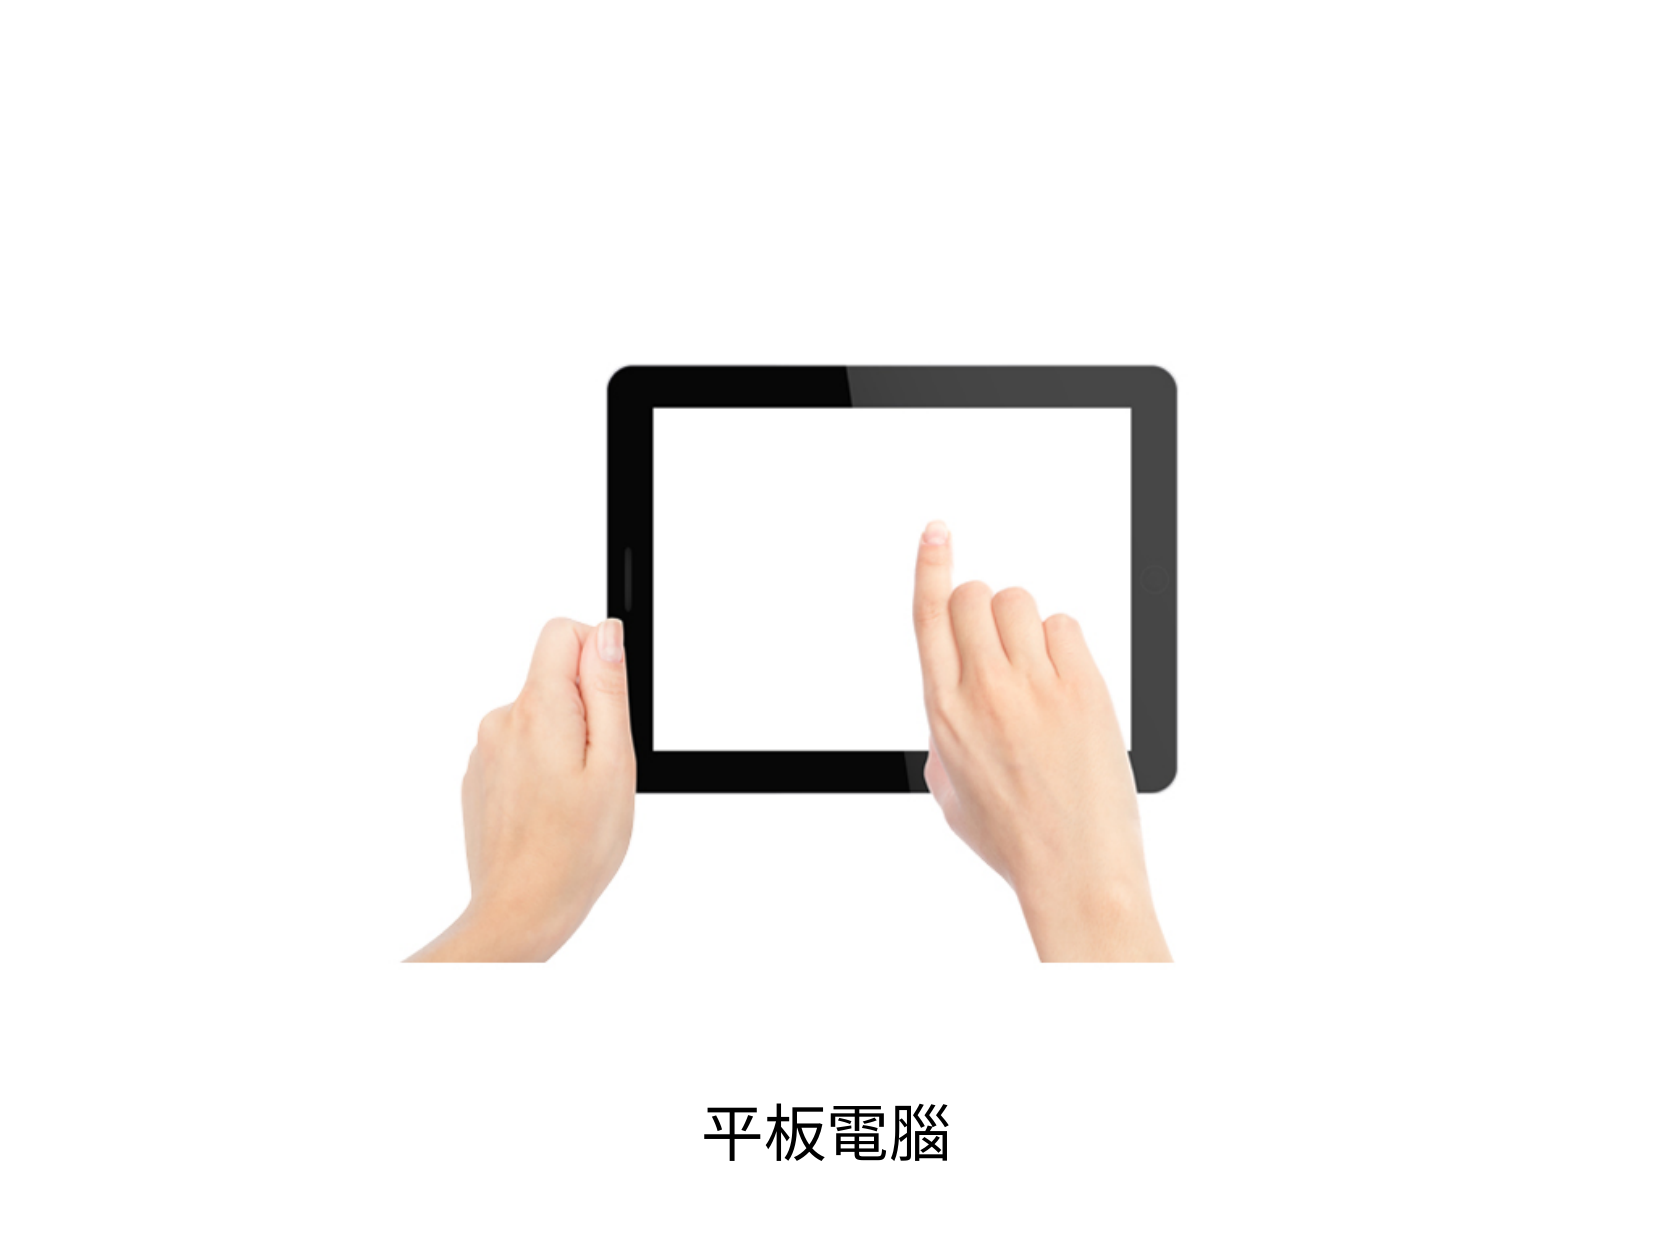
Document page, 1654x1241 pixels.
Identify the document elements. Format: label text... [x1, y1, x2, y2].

title 平板電腦 [82, 1025, 1571, 1233]
picture [0, 0, 1654, 1241]
